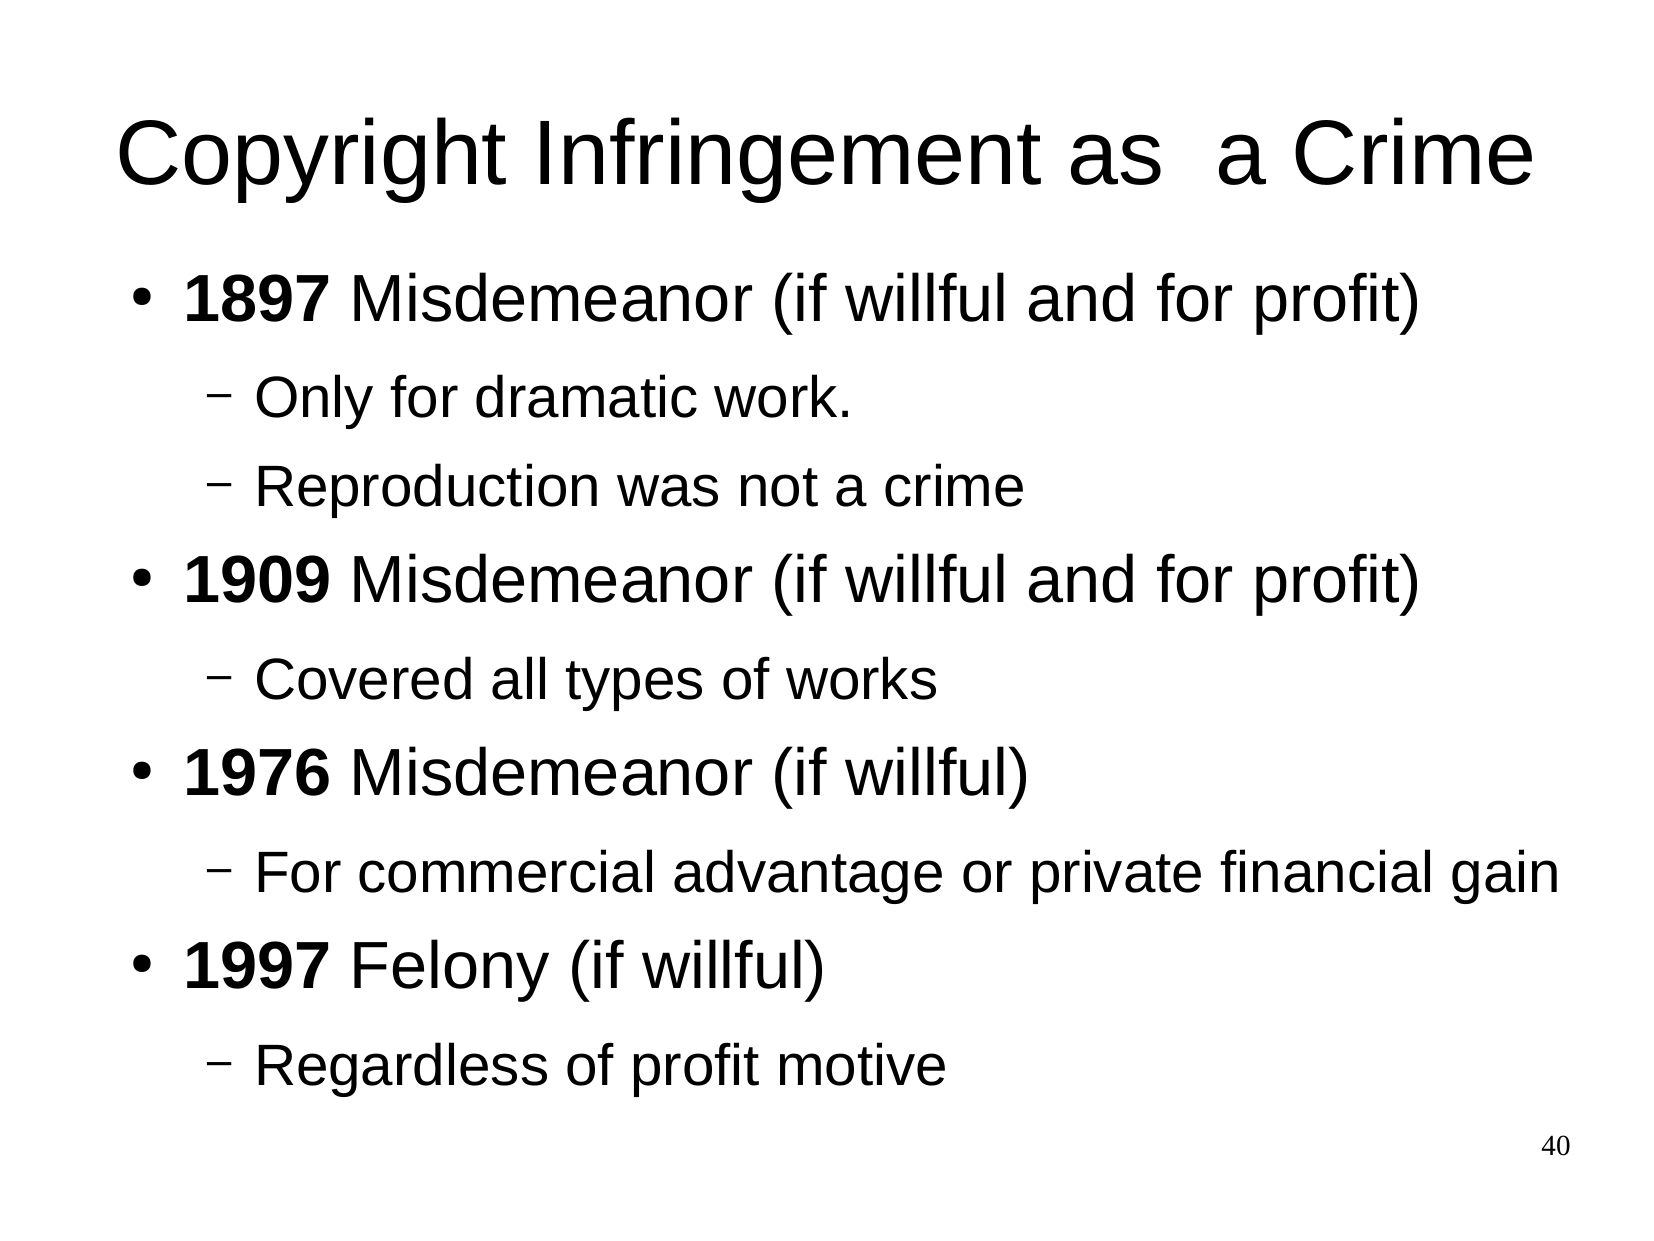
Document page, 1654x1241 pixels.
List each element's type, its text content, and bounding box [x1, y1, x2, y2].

list 1897 Misdemeanor (if willful and for profit) Only for dramatic work. Reproduction was not a crime 1909 Misdemeanor (if willful and for profit) Covered all types of works 1976 Misdemeanor (if willful) For commercial advantage or private financial gain 1997 Felony (if willful) Regardless of profit motive [112, 260, 1576, 1098]
title Copyright Infringement as a Crime [82, 49, 1571, 257]
